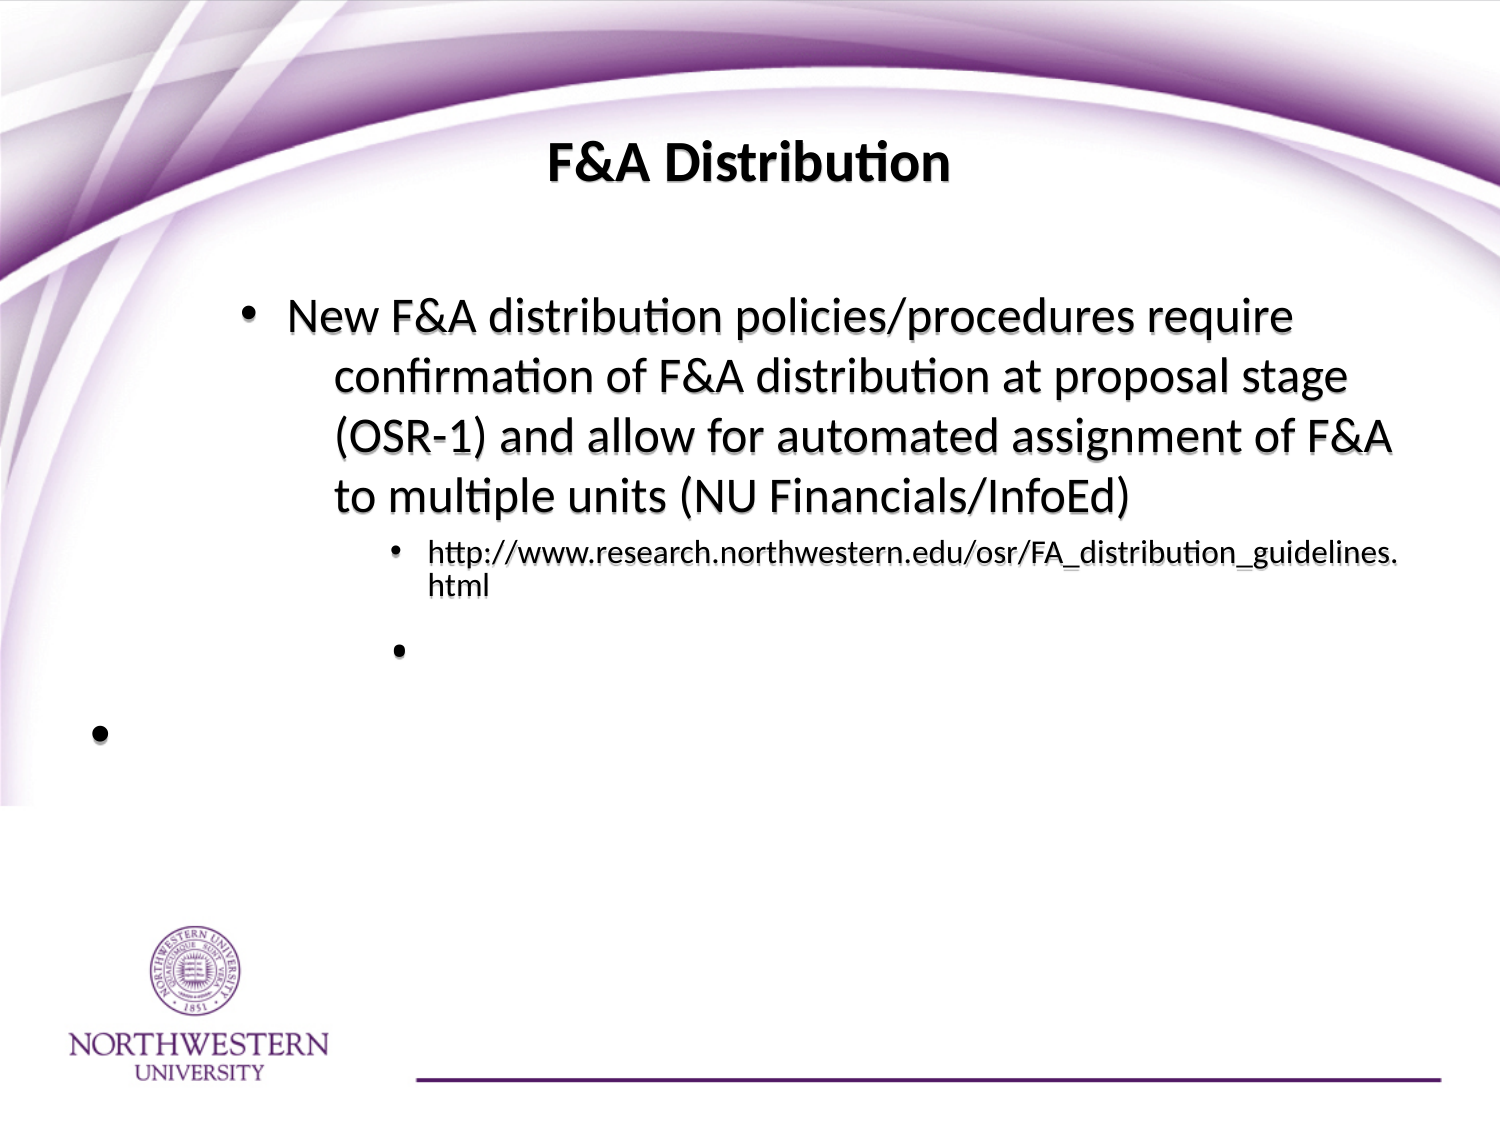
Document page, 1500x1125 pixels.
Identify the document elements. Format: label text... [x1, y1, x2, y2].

title F&A Distribution [75, 101, 1426, 215]
list New F&A distribution policies/procedures require confirmation of F&A distribution at proposal stage (OSR-1) and allow for automated assignment of F&A to multiple units (NU Financials/InfoEd) http://www.research.northwestern.edu/osr/FA_distribution_guidelines.html [75, 274, 1426, 912]
